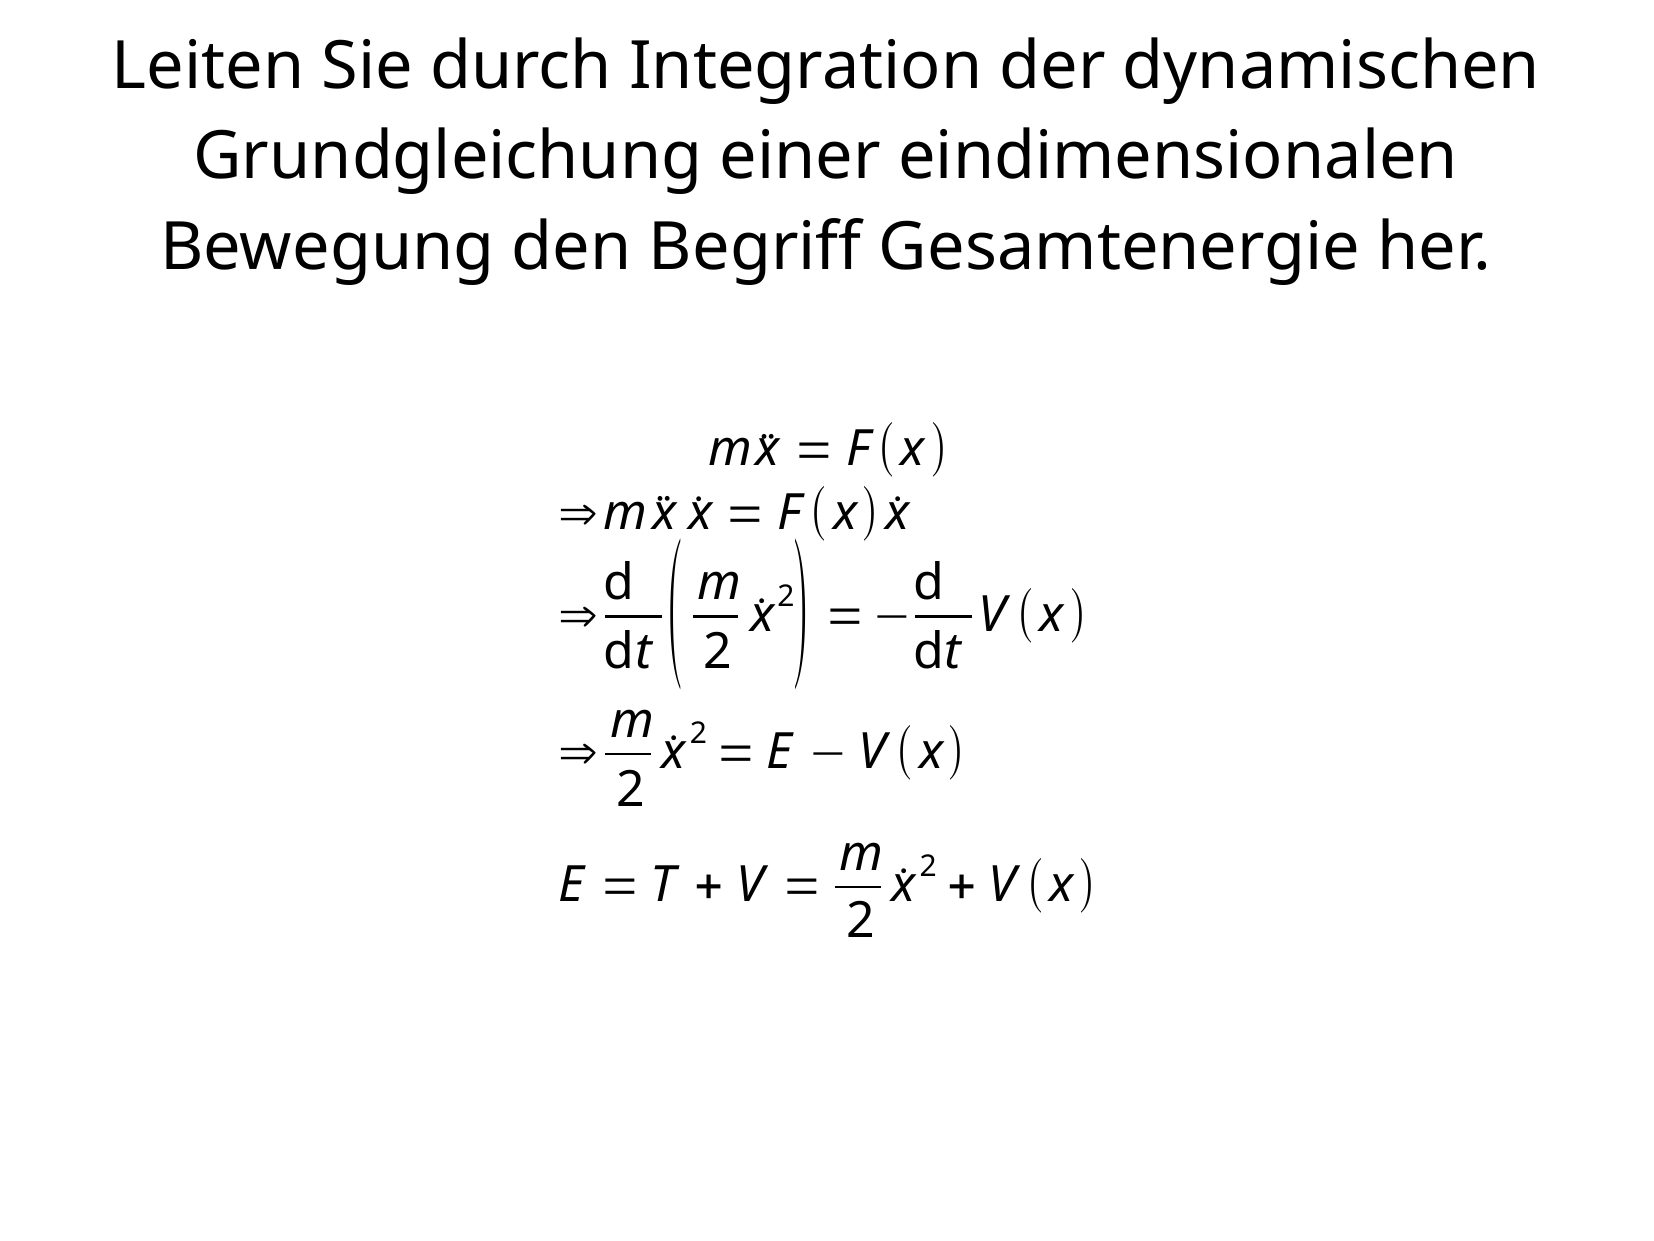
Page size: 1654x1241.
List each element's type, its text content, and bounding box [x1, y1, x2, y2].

title Leiten Sie durch Integration der dynamischen Grundgleichung einer eindimensionalen Bewegung den Begriff Gesamtenergie her. [82, 19, 1571, 287]
chart [552, 418, 1102, 952]
